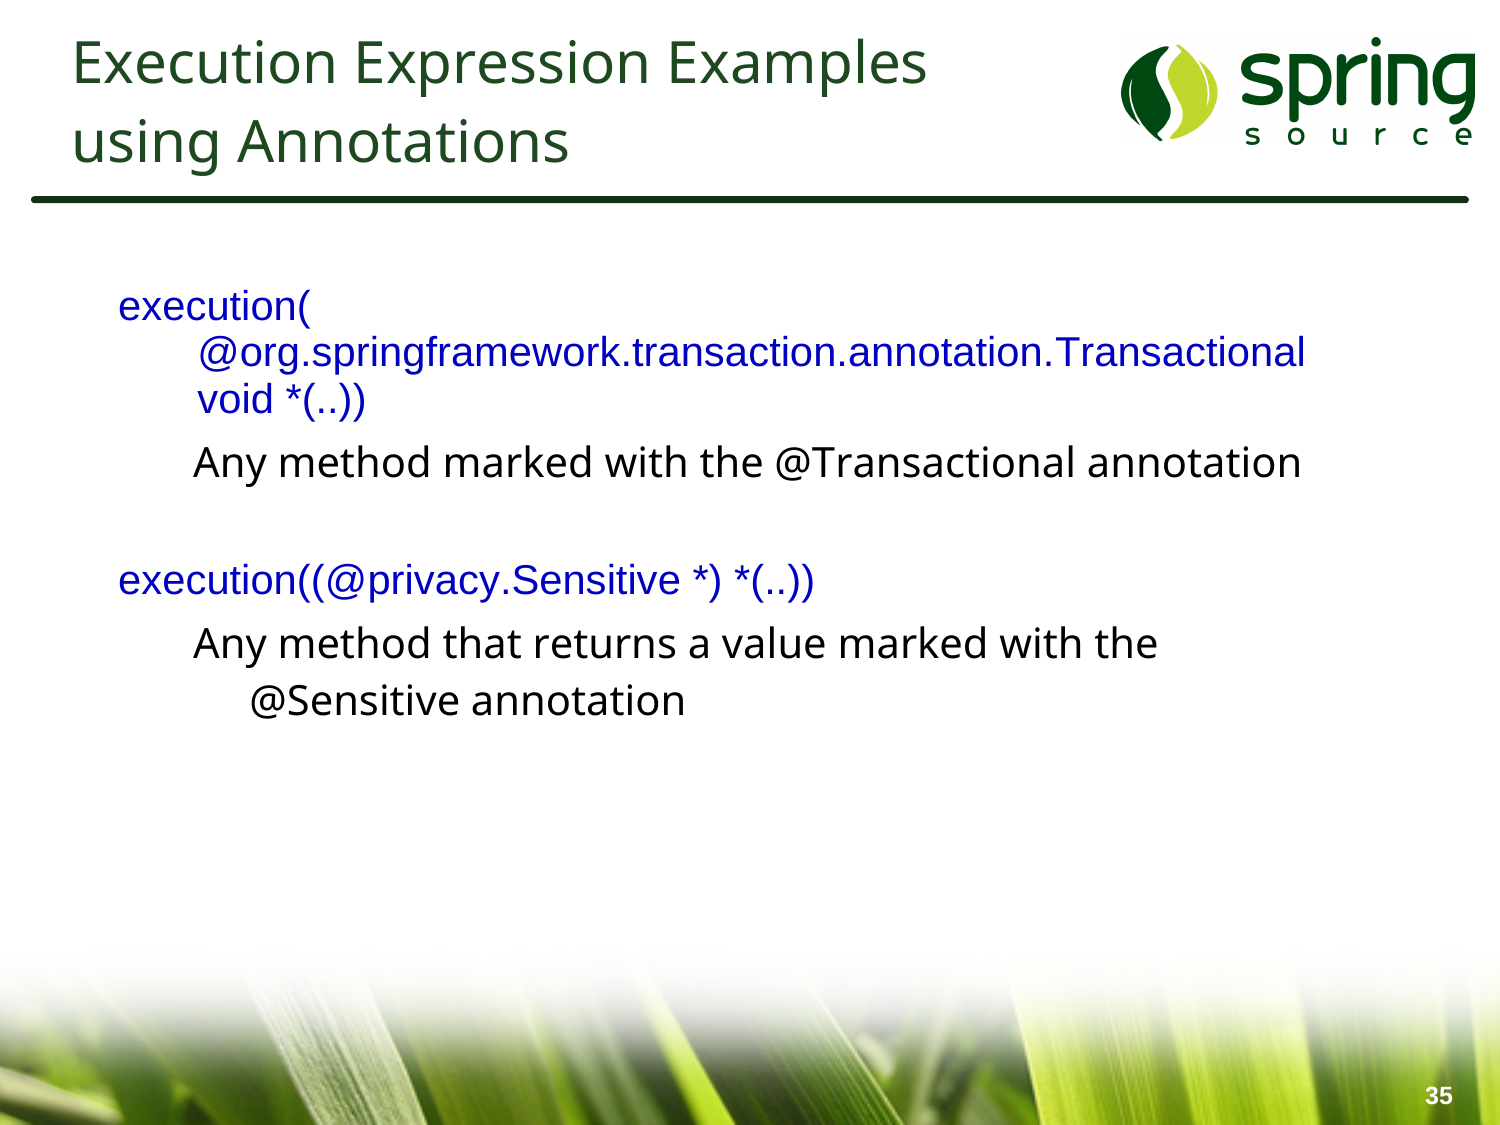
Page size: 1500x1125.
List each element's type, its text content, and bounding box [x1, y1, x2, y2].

list execution( @org.springframework.transaction.annotation.Transactional void *(..)) Any method marked with the @Transactional annotation execution((@privacy.Sensitive *) *(..)) Any method that returns a value marked with the @Sensitive annotation [103, 275, 1394, 938]
picture [0, 944, 1500, 1125]
title Execution Expression Examples using Annotations [56, 13, 1089, 176]
picture [1121, 37, 1475, 145]
